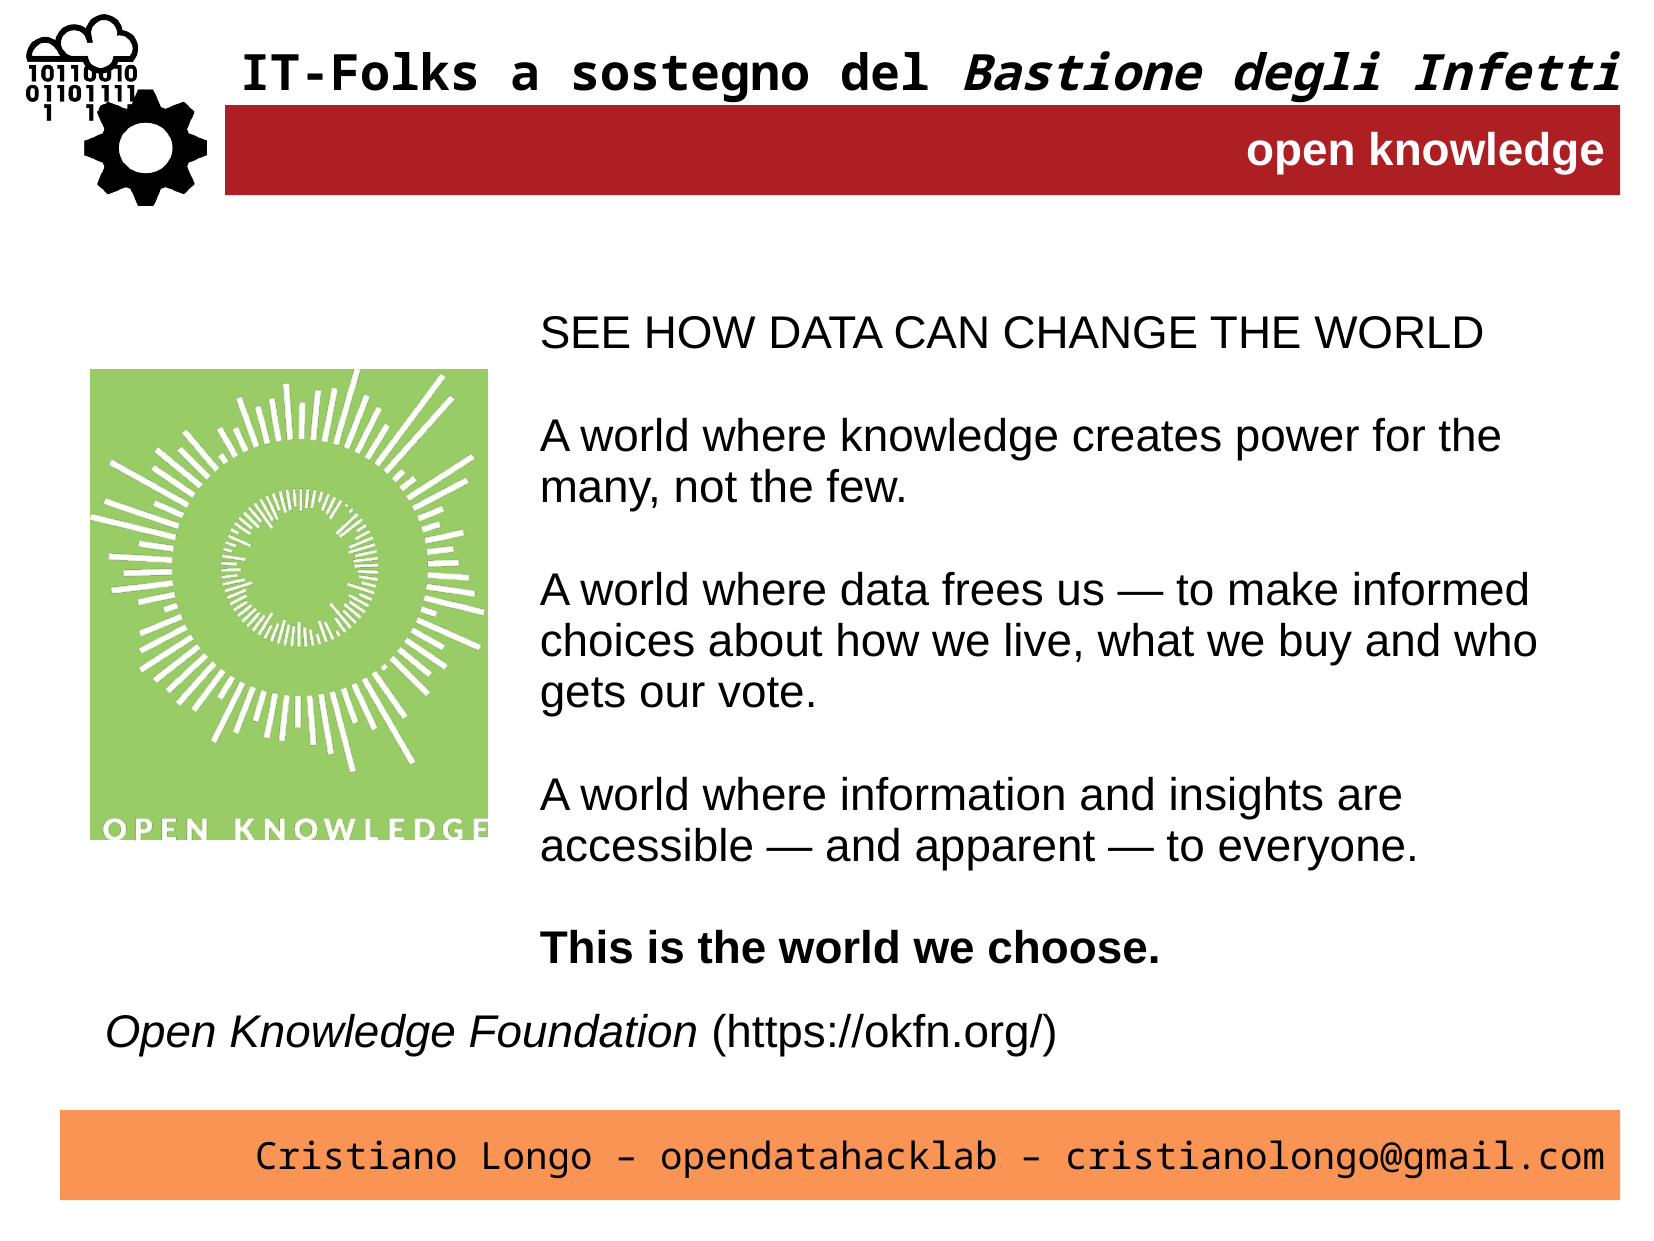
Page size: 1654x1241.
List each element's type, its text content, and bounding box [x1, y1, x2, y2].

text_box Cristiano Longo – opendatahacklab – cristianolongo@gmail.com [60, 1110, 1621, 1201]
picture [26, 14, 207, 206]
text_box IT-Folks a sostegno del Bastione degli Infetti [206, 30, 1636, 212]
text_box SEE HOW DATA CAN CHANGE THE WORLD A world where knowledge creates power for the many, not the few. A world where data frees us — to make informed choices about how we live, what we buy and who gets our vote. A world where information and insights are accessible — and apparent — to everyone. This is the world we choose. [525, 300, 1606, 982]
text_box open knowledge [225, 105, 1621, 196]
text_box Open Knowledge Foundation (https://okfn.org/) [90, 998, 1261, 1066]
picture [90, 368, 488, 841]
